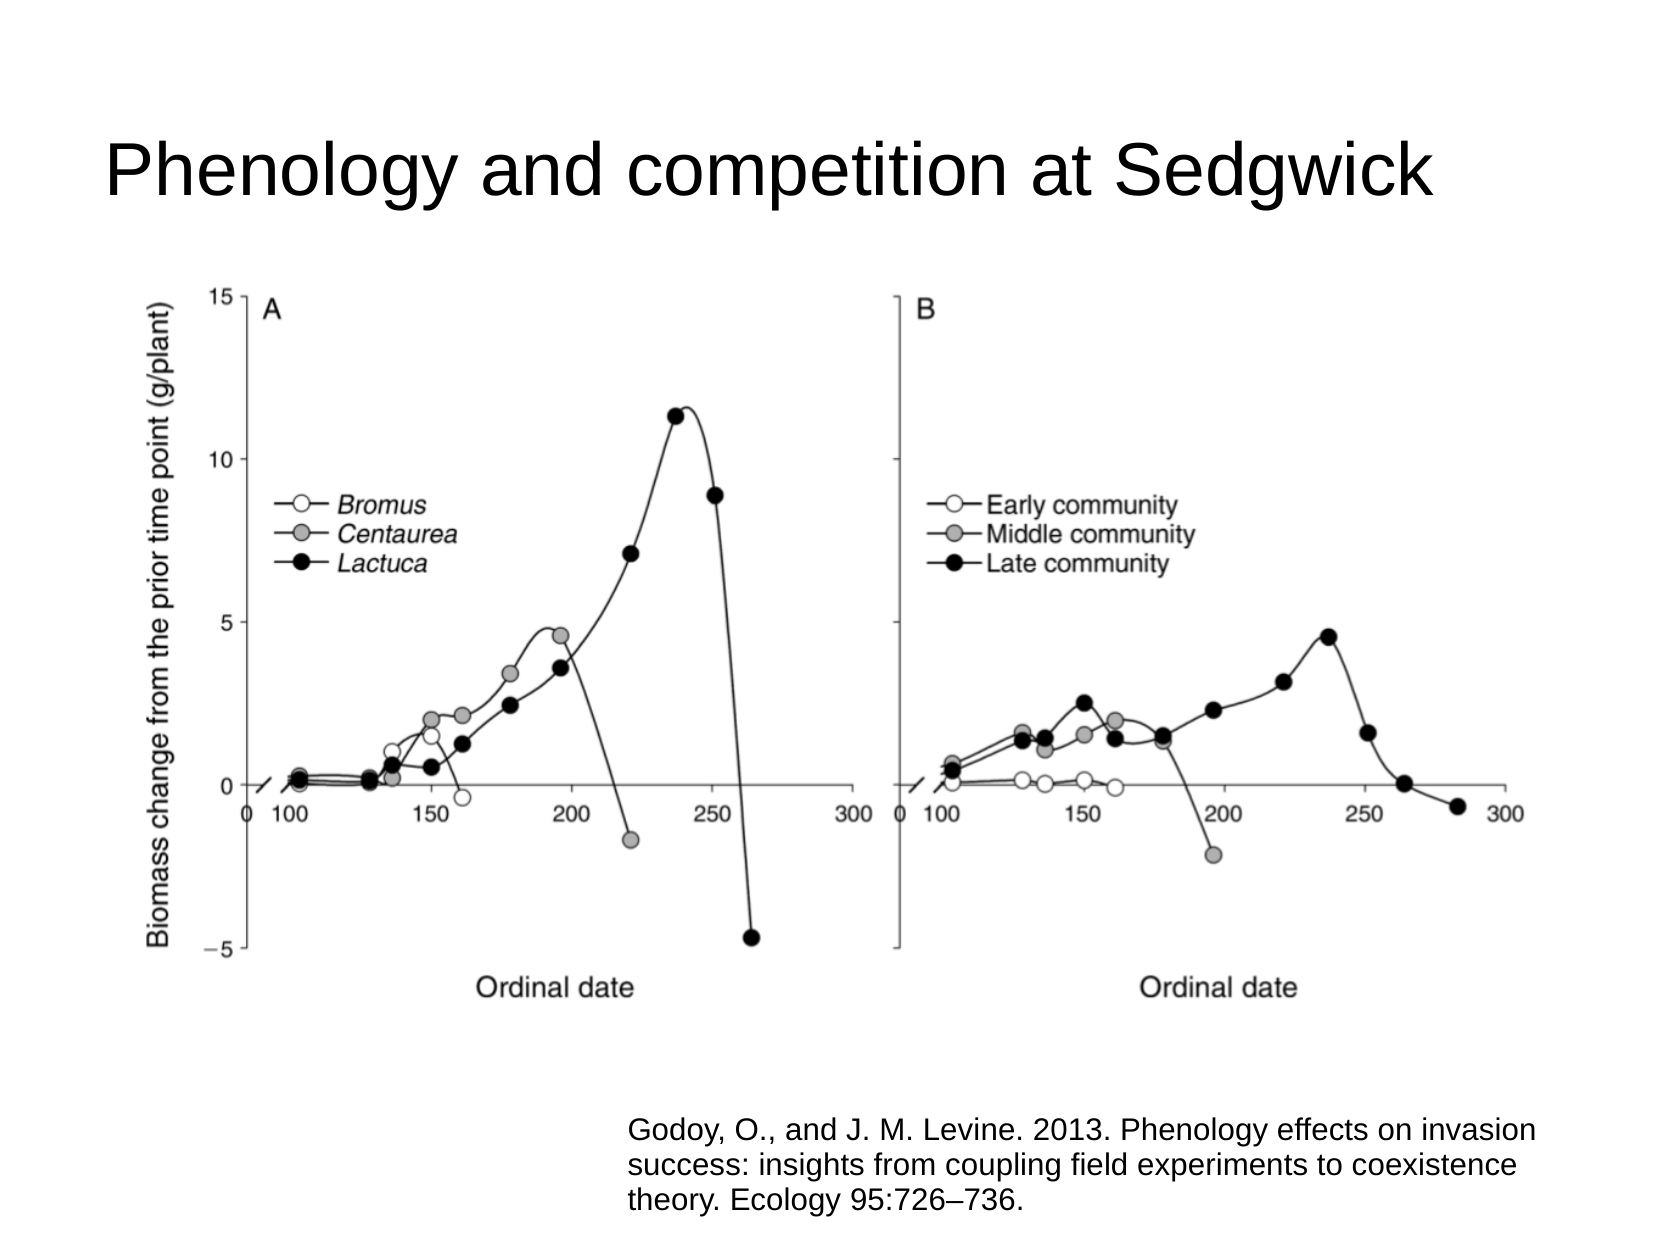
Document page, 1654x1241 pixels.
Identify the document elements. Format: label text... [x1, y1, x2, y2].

text_box Phenology and competition at Sedgwick [90, 120, 1456, 219]
text_box Godoy, O., and J. M. Levine. 2013. Phenology effects on invasion success: insights from coupling field experiments to coexistence theory. Ecology 95:726–736. [612, 1105, 1606, 1225]
picture [60, 257, 1551, 1019]
